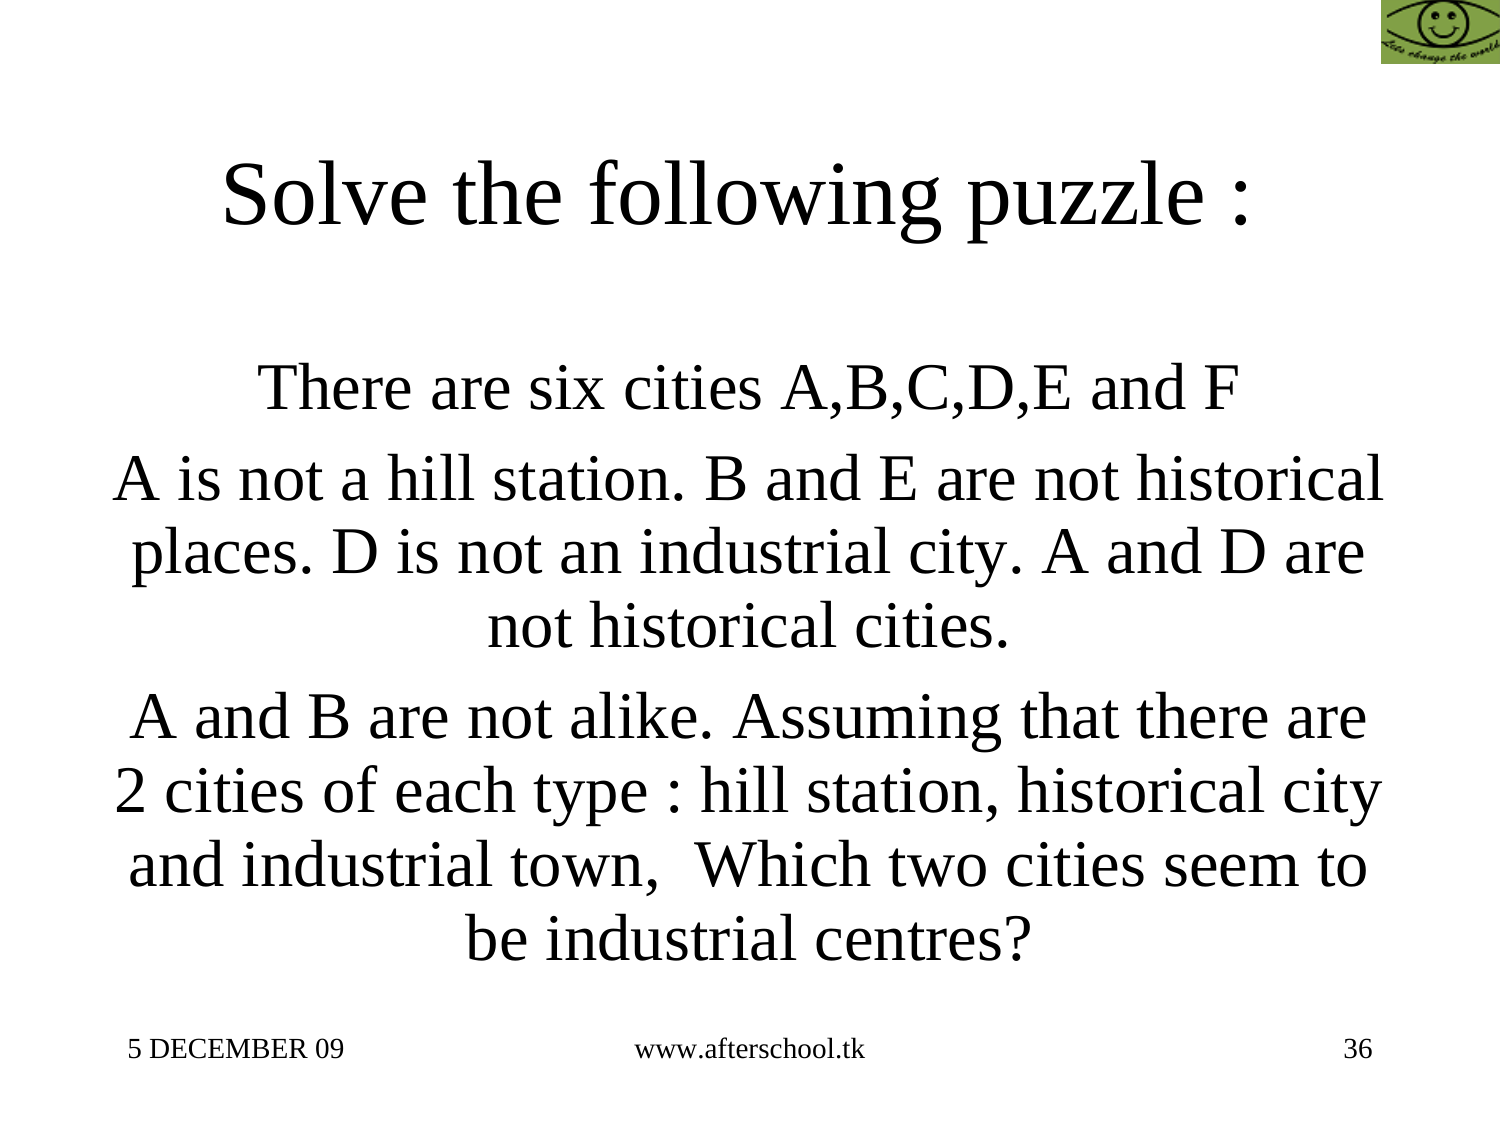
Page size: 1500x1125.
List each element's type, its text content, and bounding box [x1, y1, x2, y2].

title Solve the following puzzle : [112, 107, 1388, 258]
subtitle There are six cities A,B,C,D,E and F A is not a hill station. B and E are not historical places. D is not an industrial city. A and D are not historical cities. A and B are not alike. Assuming that there are 2 cities of each type : hill station, historical city and industrial town, Which two cities seem to be industrial centres? [112, 258, 1388, 1067]
picture [1381, 0, 1500, 64]
